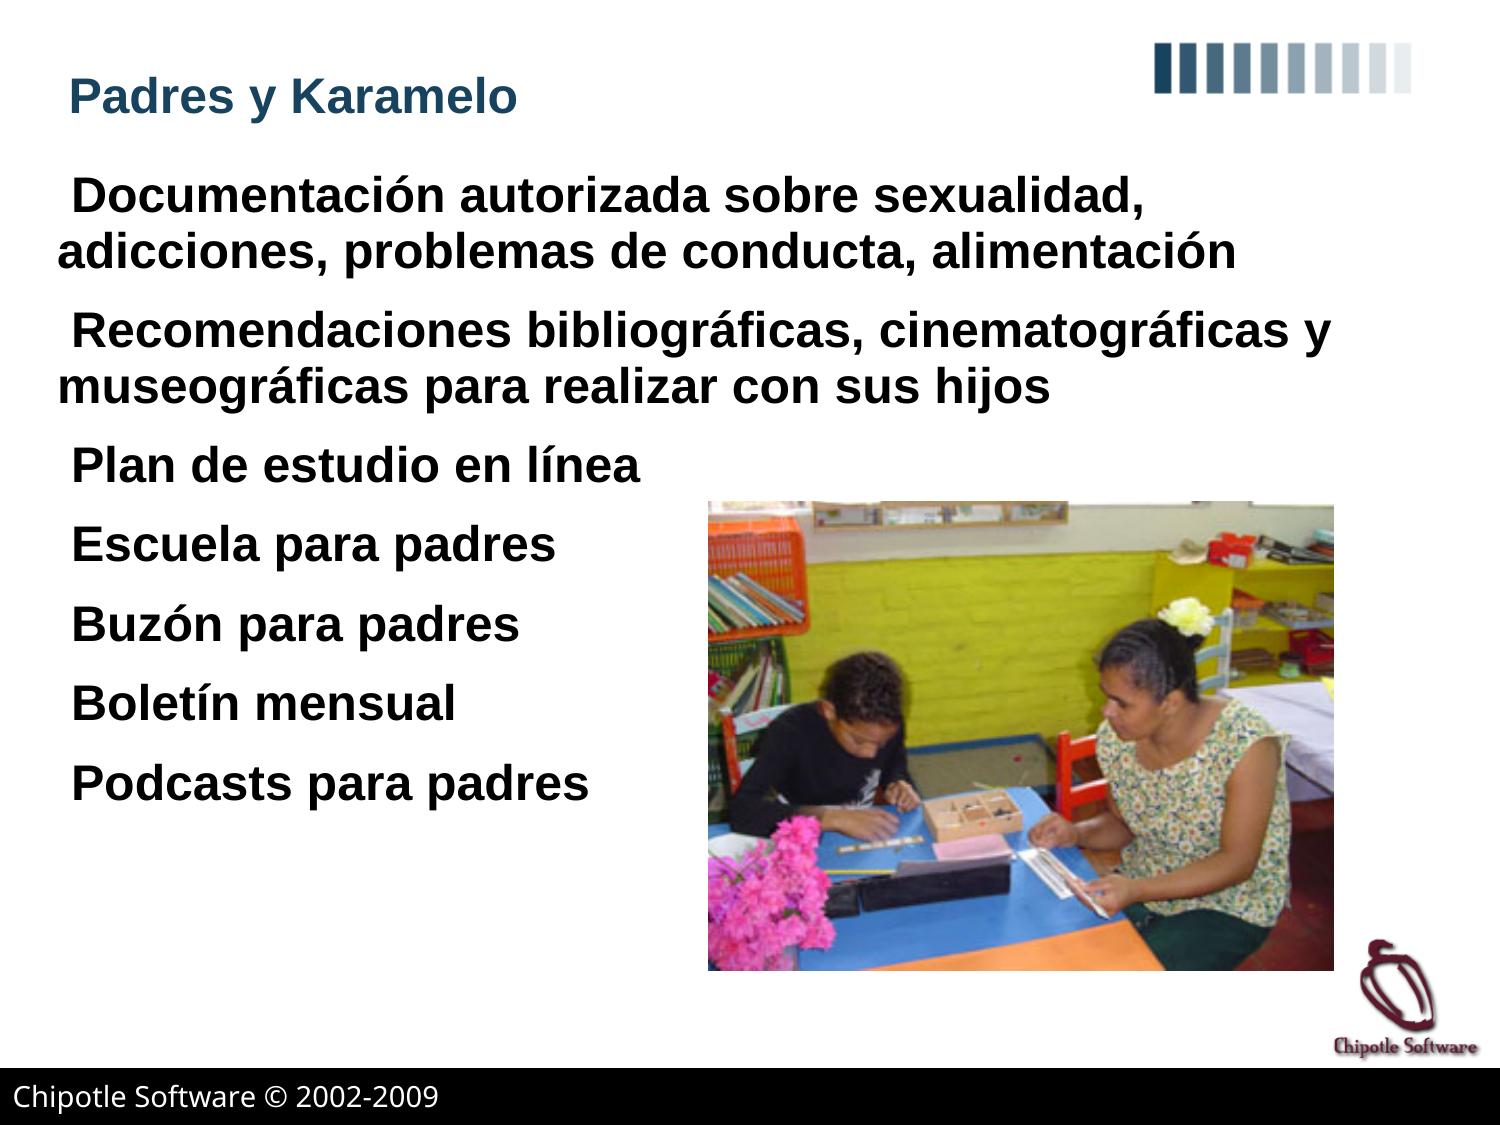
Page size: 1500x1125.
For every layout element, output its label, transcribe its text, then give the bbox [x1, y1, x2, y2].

text_box Documentación autorizada sobre sexualidad, adicciones, problemas de conducta, alimentación Recomendaciones bibliográficas, cinematográficas y museográficas para realizar con sus hijos Plan de estudio en línea Escuela para padres Buzón para padres Boletín mensual Podcasts para padres [42, 159, 1418, 819]
picture [1126, 29, 1447, 117]
picture [708, 501, 1493, 1075]
title Padres y Karamelo [53, 59, 1034, 135]
